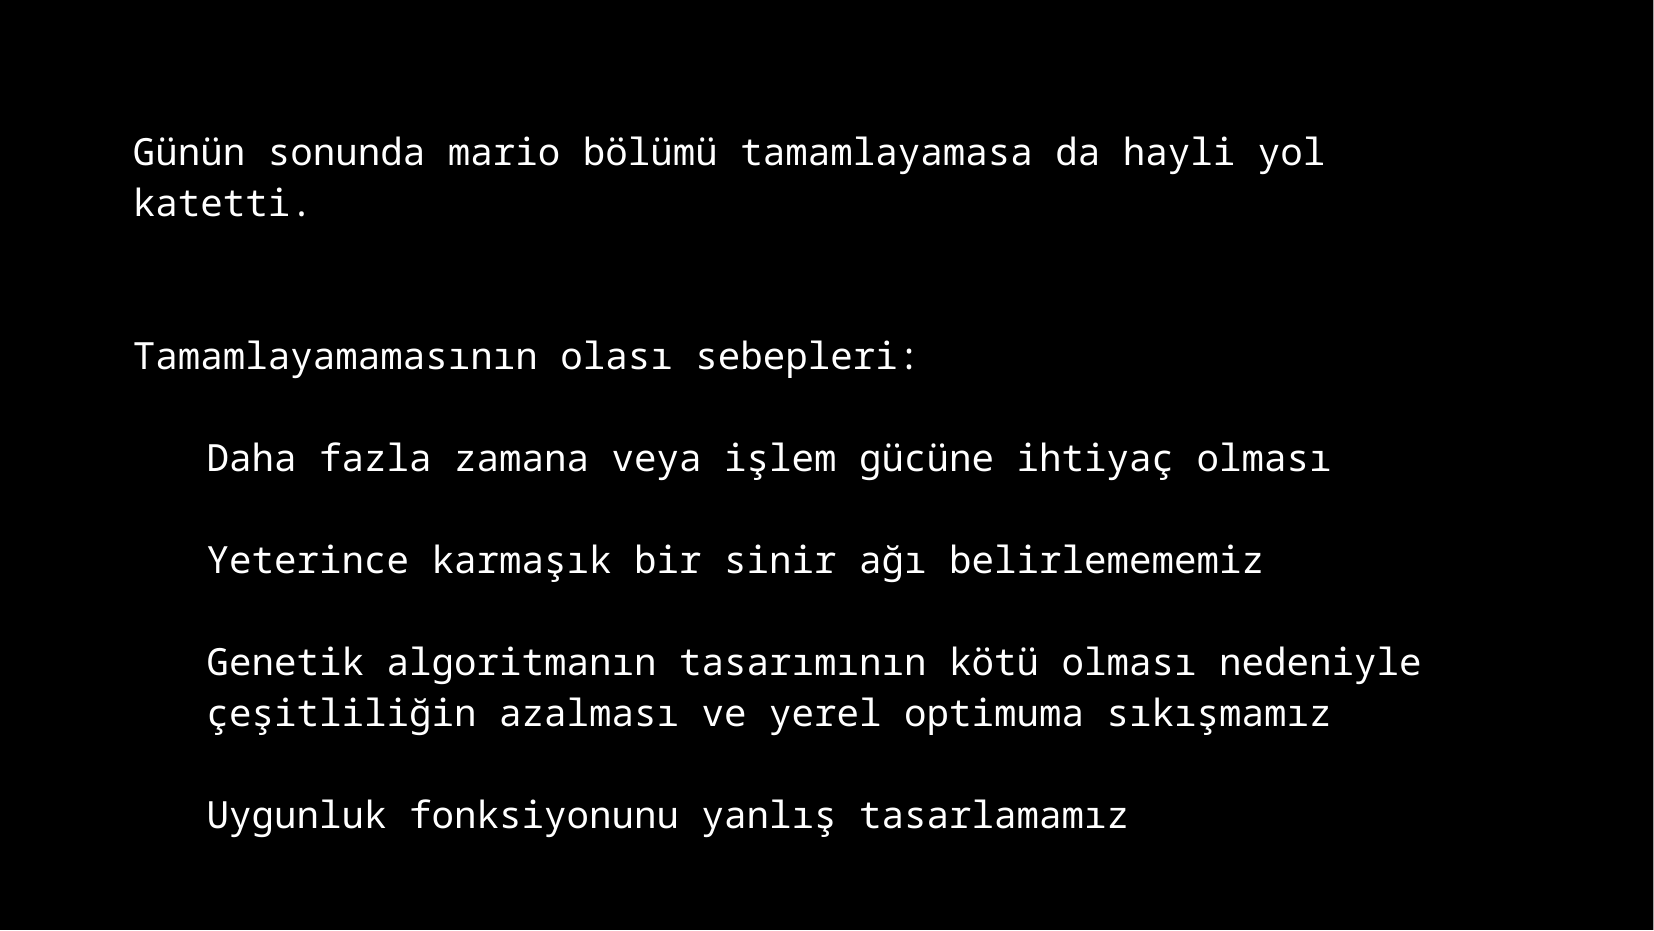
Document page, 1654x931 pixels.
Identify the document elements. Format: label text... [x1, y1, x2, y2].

text_box Günün sonunda mario bölümü tamamlayamasa da hayli yol katetti. Tamamlayamamasının olası sebepleri: Daha fazla zamana veya işlem gücüne ihtiyaç olması Yeterince karmaşık bir sinir ağı belirlemememiz Genetik algoritmanın tasarımının kötü olması nedeniyle çeşitliliğin azalması ve yerel optimuma sıkışmamız Uygunluk fonksiyonunu yanlış tasarlamamız [118, 118, 1536, 827]
